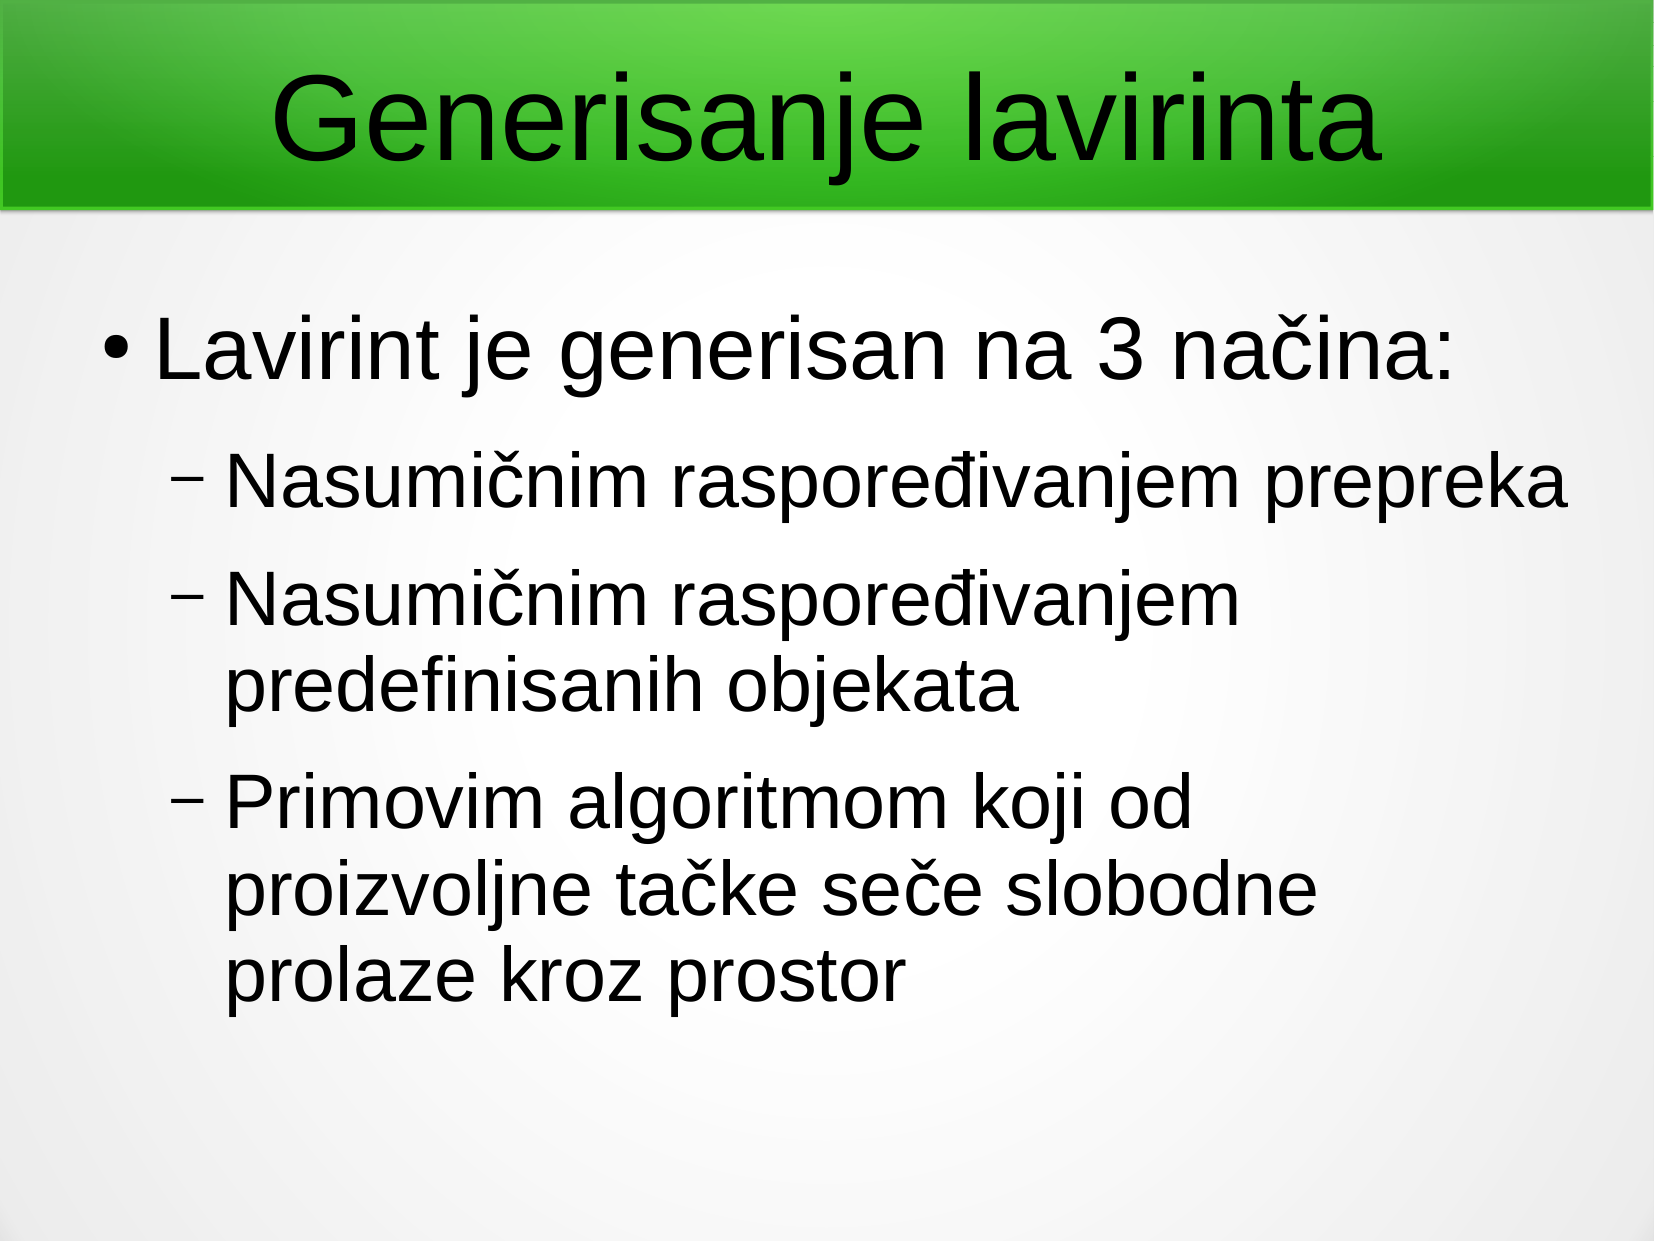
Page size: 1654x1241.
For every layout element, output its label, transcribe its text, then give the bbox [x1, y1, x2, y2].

list Lavirint je generisan na 3 načina: Nasumičnim raspoređivanjem prepreka Nasumičnim raspoređivanjem predefinisanih objekata Primovim algoritmom koji od proizvoljne tačke seče slobodne prolaze kroz prostor [82, 299, 1571, 1019]
title Generisanje lavirinta [82, 47, 1571, 189]
